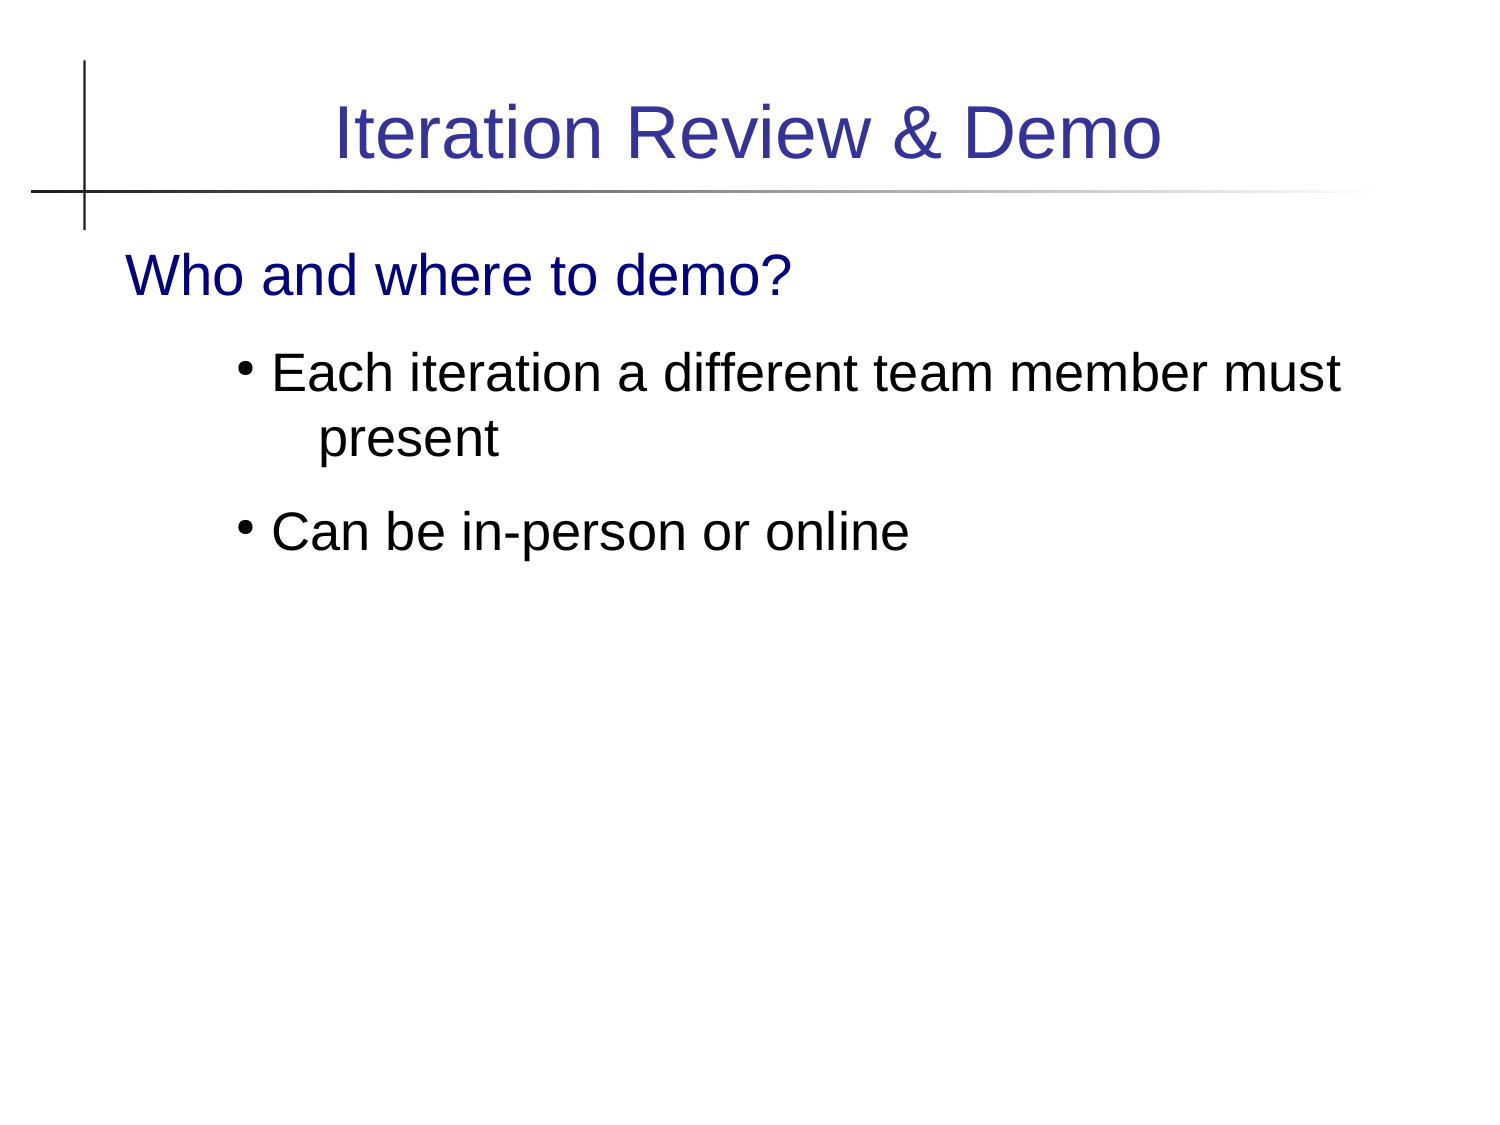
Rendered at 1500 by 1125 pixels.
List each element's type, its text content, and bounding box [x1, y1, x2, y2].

list Who and where to demo? Each iteration a different team member must present Can be in-person or online [110, 229, 1408, 1051]
title Iteration Review & Demo [100, 42, 1397, 182]
